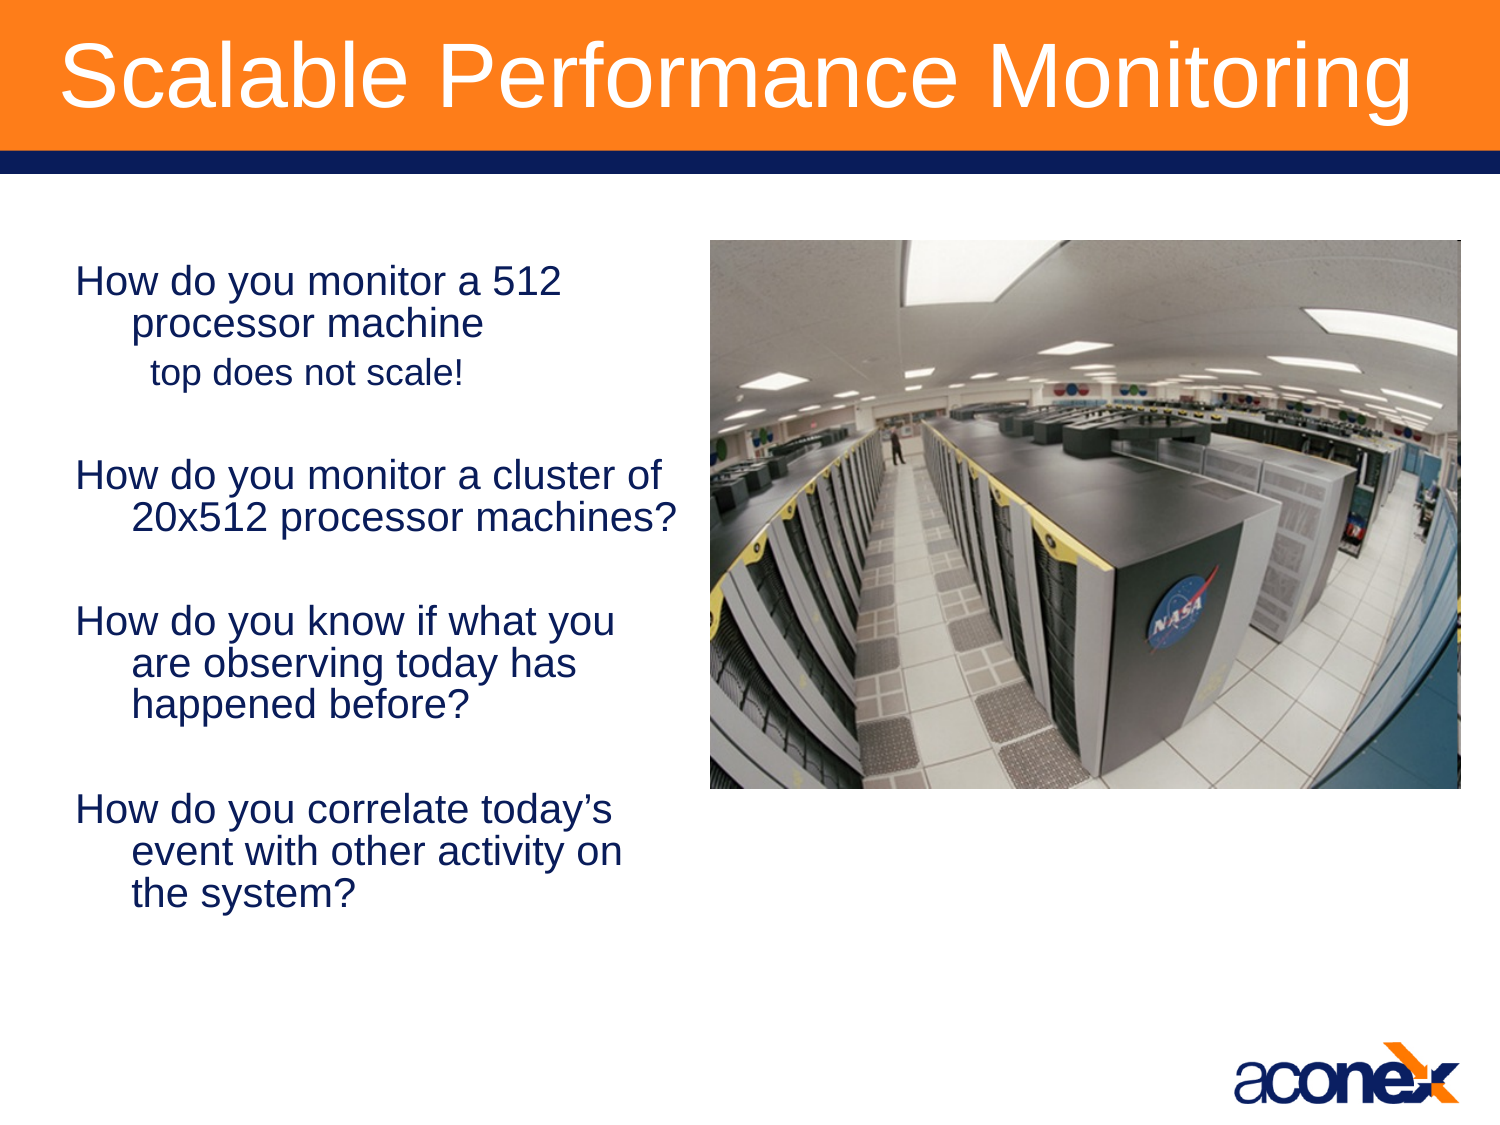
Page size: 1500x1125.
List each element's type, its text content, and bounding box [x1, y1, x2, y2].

picture [1234, 1042, 1460, 1104]
title Scalable Performance Monitoring [59, 0, 1447, 153]
list How do you monitor a 512 processor machine top does not scale! How do you monitor a cluster of 20x512 processor machines? How do you know if what you are observing today has happened before? How do you correlate today’s event with other activity on the system? [75, 262, 680, 1124]
picture [710, 240, 1461, 789]
